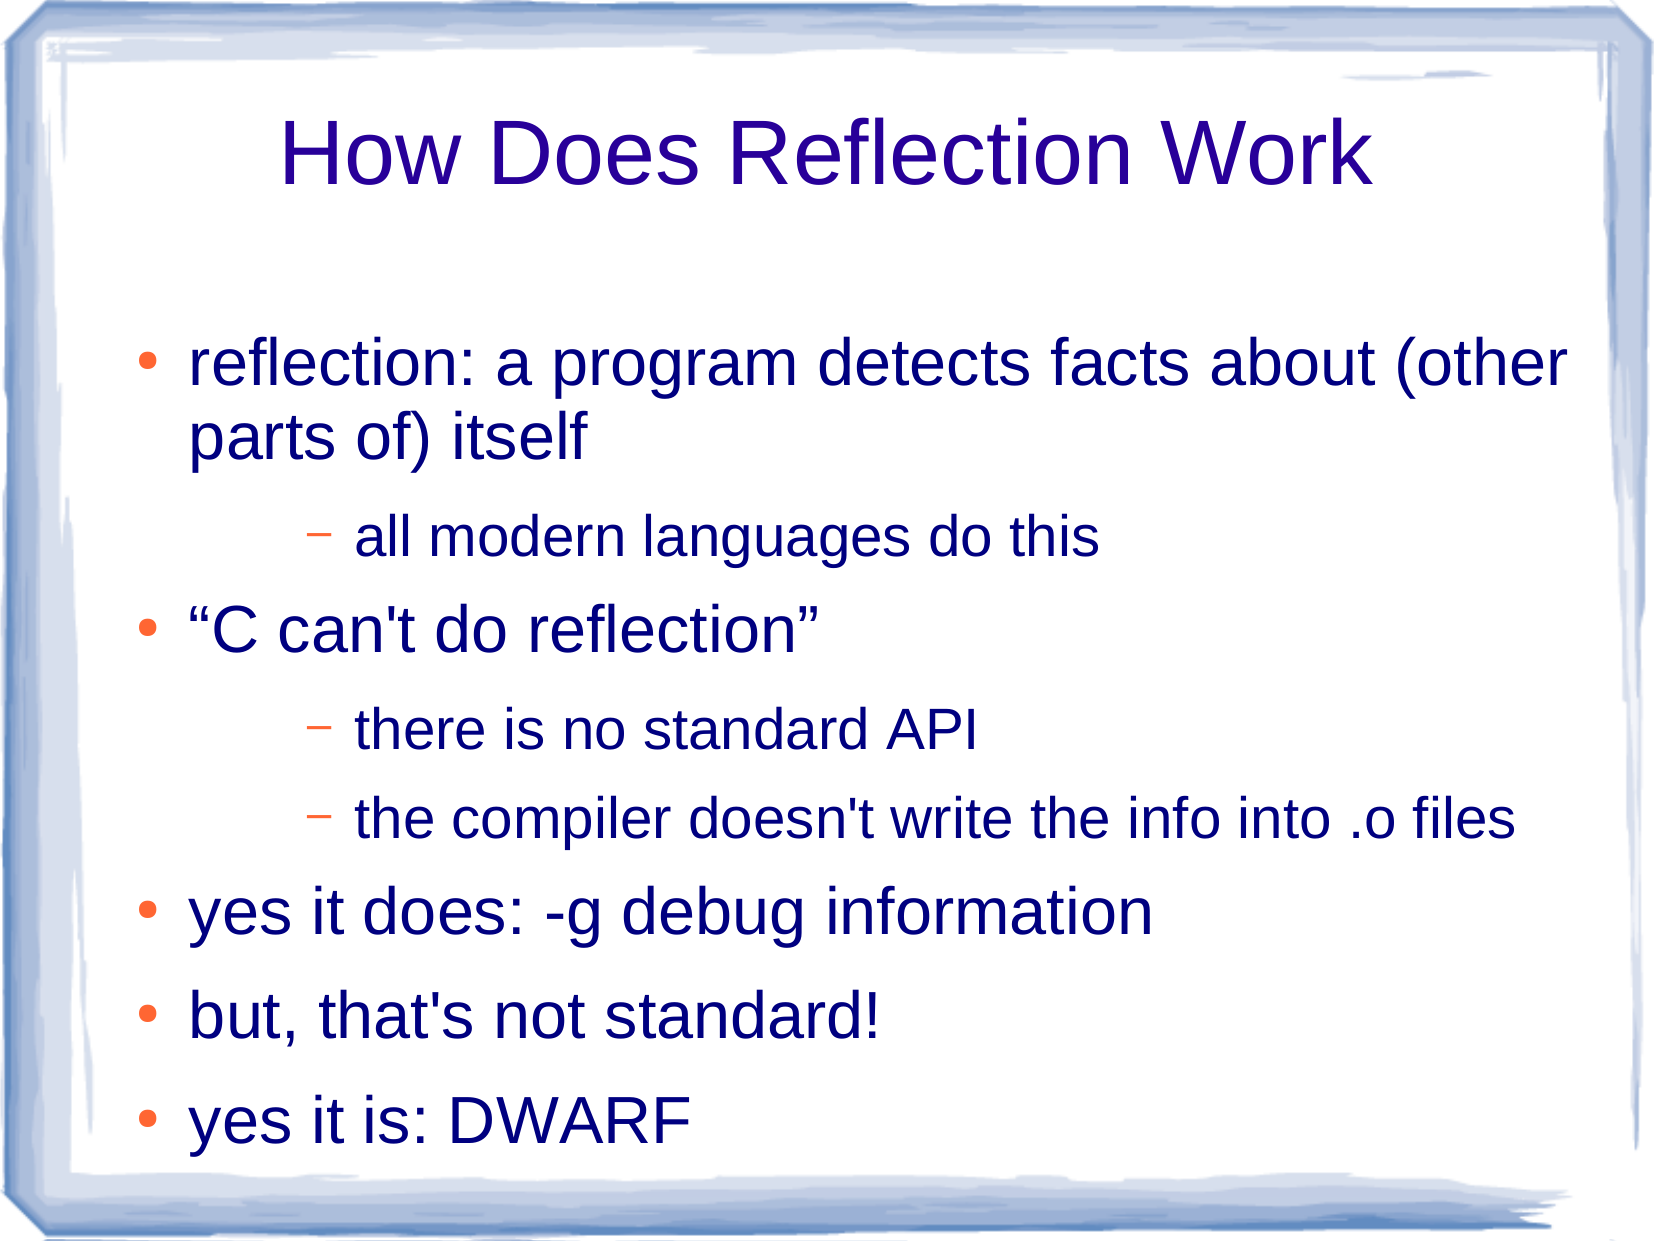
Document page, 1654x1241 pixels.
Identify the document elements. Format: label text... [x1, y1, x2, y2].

picture [0, 0, 1654, 1241]
title How Does Reflection Work [82, 56, 1571, 250]
list reflection: a program detects facts about (other parts of) itself all modern languages do this “C can't do reflection” there is no standard API the compiler doesn't write the info into .o files yes it does: -g debug information but, that's not standard! yes it is: DWARF [118, 324, 1571, 1158]
